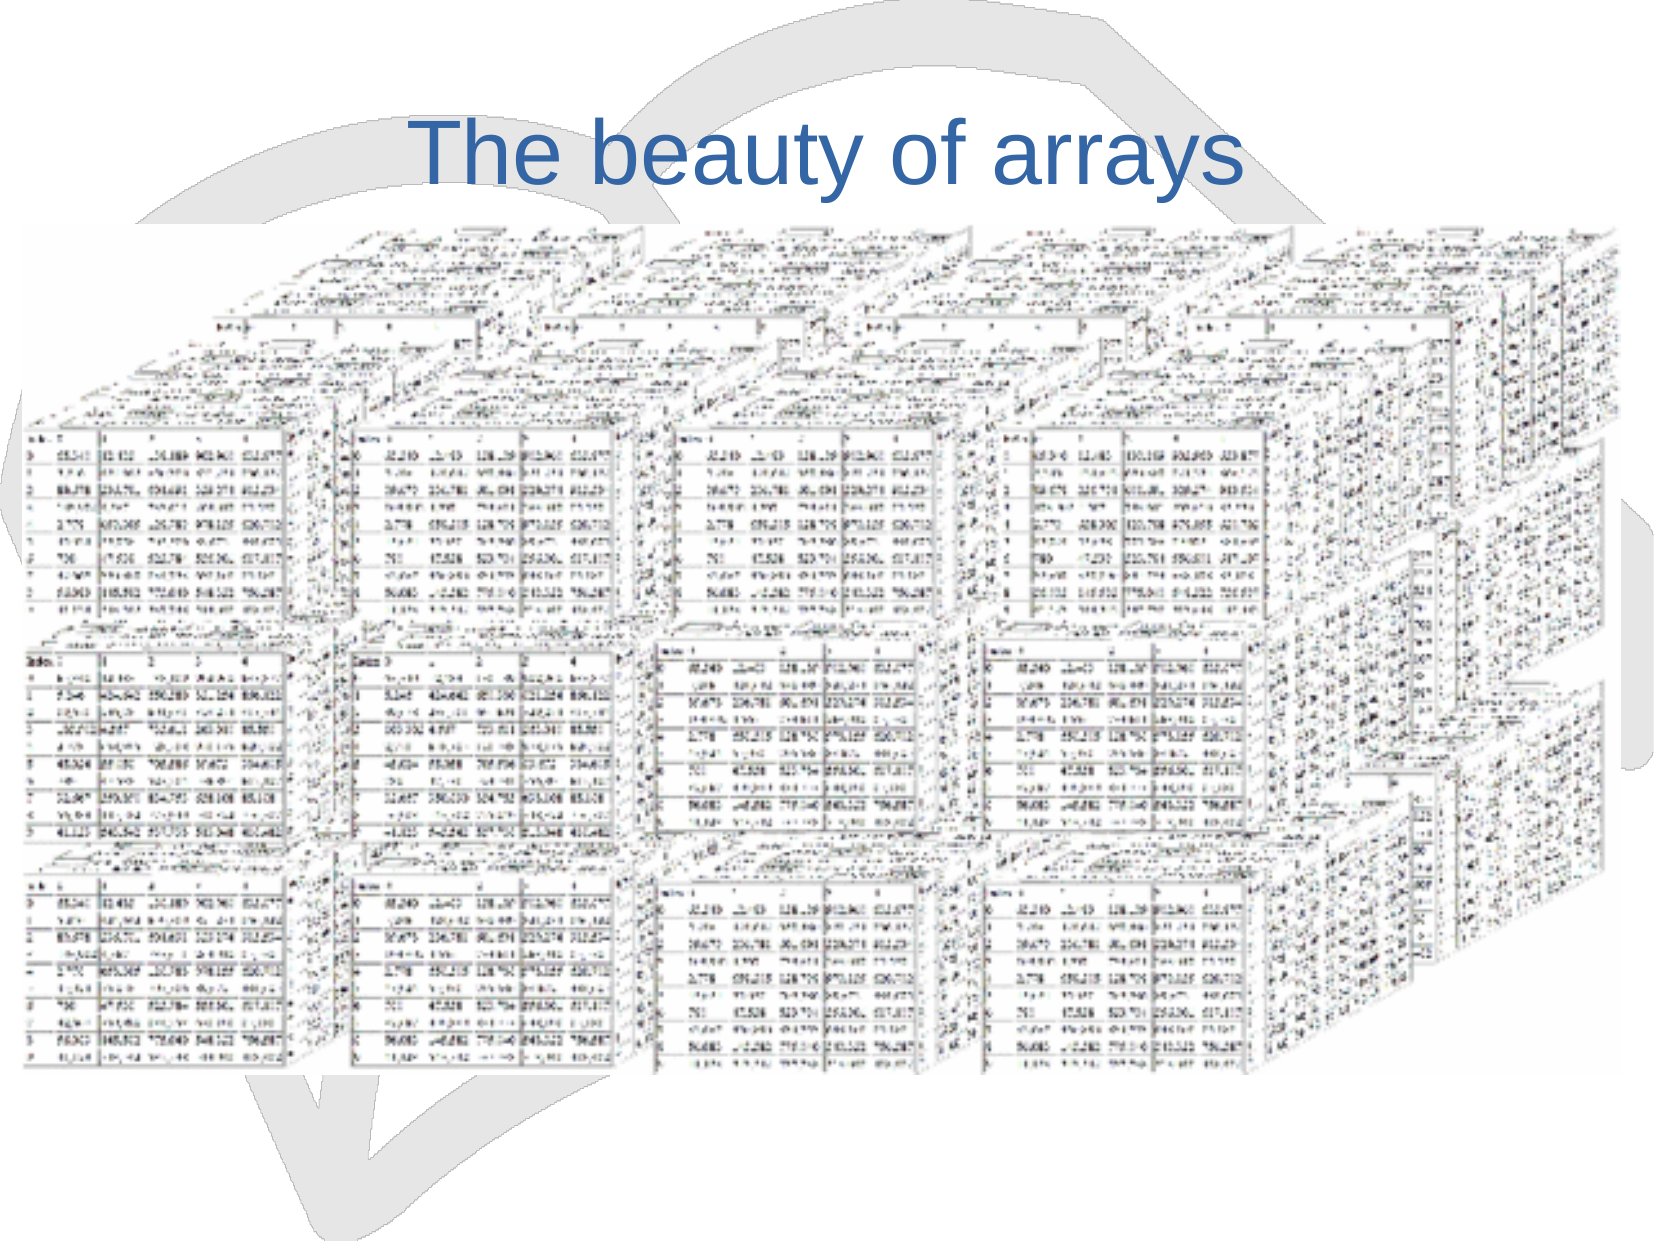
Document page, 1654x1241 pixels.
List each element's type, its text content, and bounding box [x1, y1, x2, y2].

title The beauty of arrays [82, 49, 1571, 224]
picture [0, 0, 1654, 1241]
